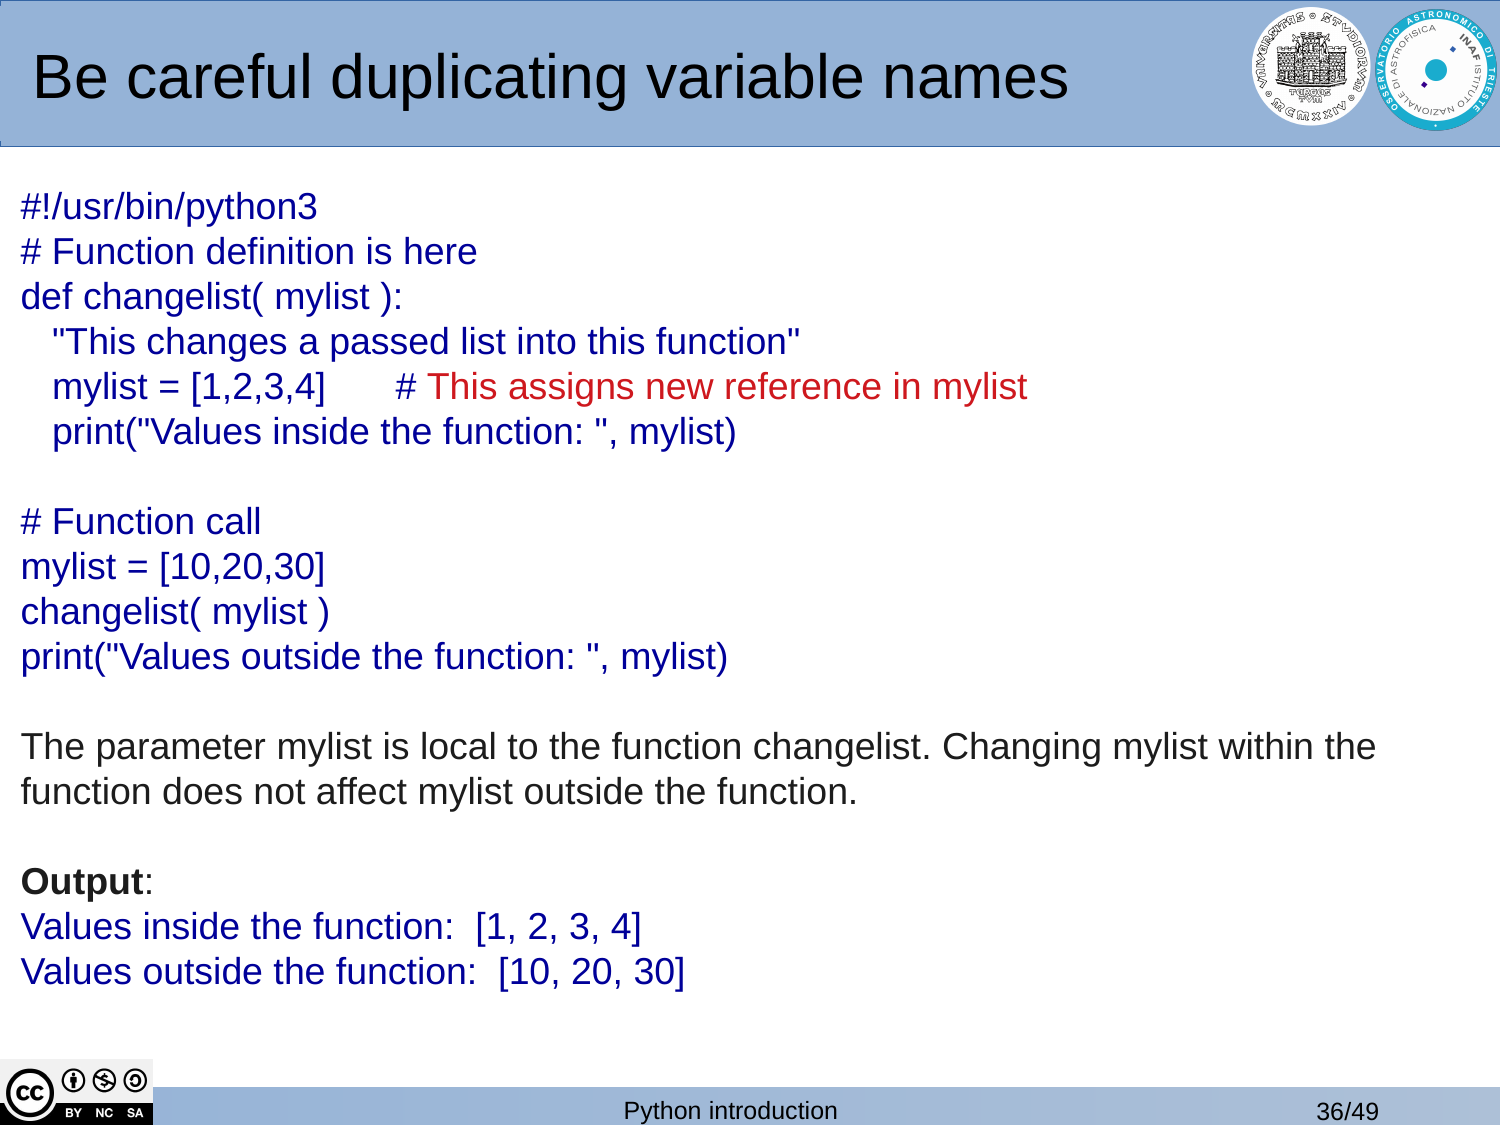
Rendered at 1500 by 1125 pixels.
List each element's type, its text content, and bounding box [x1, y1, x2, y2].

list #!/usr/bin/python3 # Function definition is here def changelist( mylist ): "This changes a passed list into this function" mylist = [1,2,3,4] # This assigns new reference in mylist print("Values inside the function: ", mylist) # Function call mylist = [10,20,30] changelist( mylist ) print("Values outside the function: ", mylist) The parameter mylist is local to the function changelist. Changing mylist within the function does not affect mylist outside the function. Output: Values inside the function: [1, 2, 3, 4] Values outside the function: [10, 20, 30] [5, 174, 1500, 1111]
picture [1252, 0, 1500, 156]
picture [0, 1059, 153, 1125]
text_box Be careful duplicating variable names [0, 5, 1243, 141]
